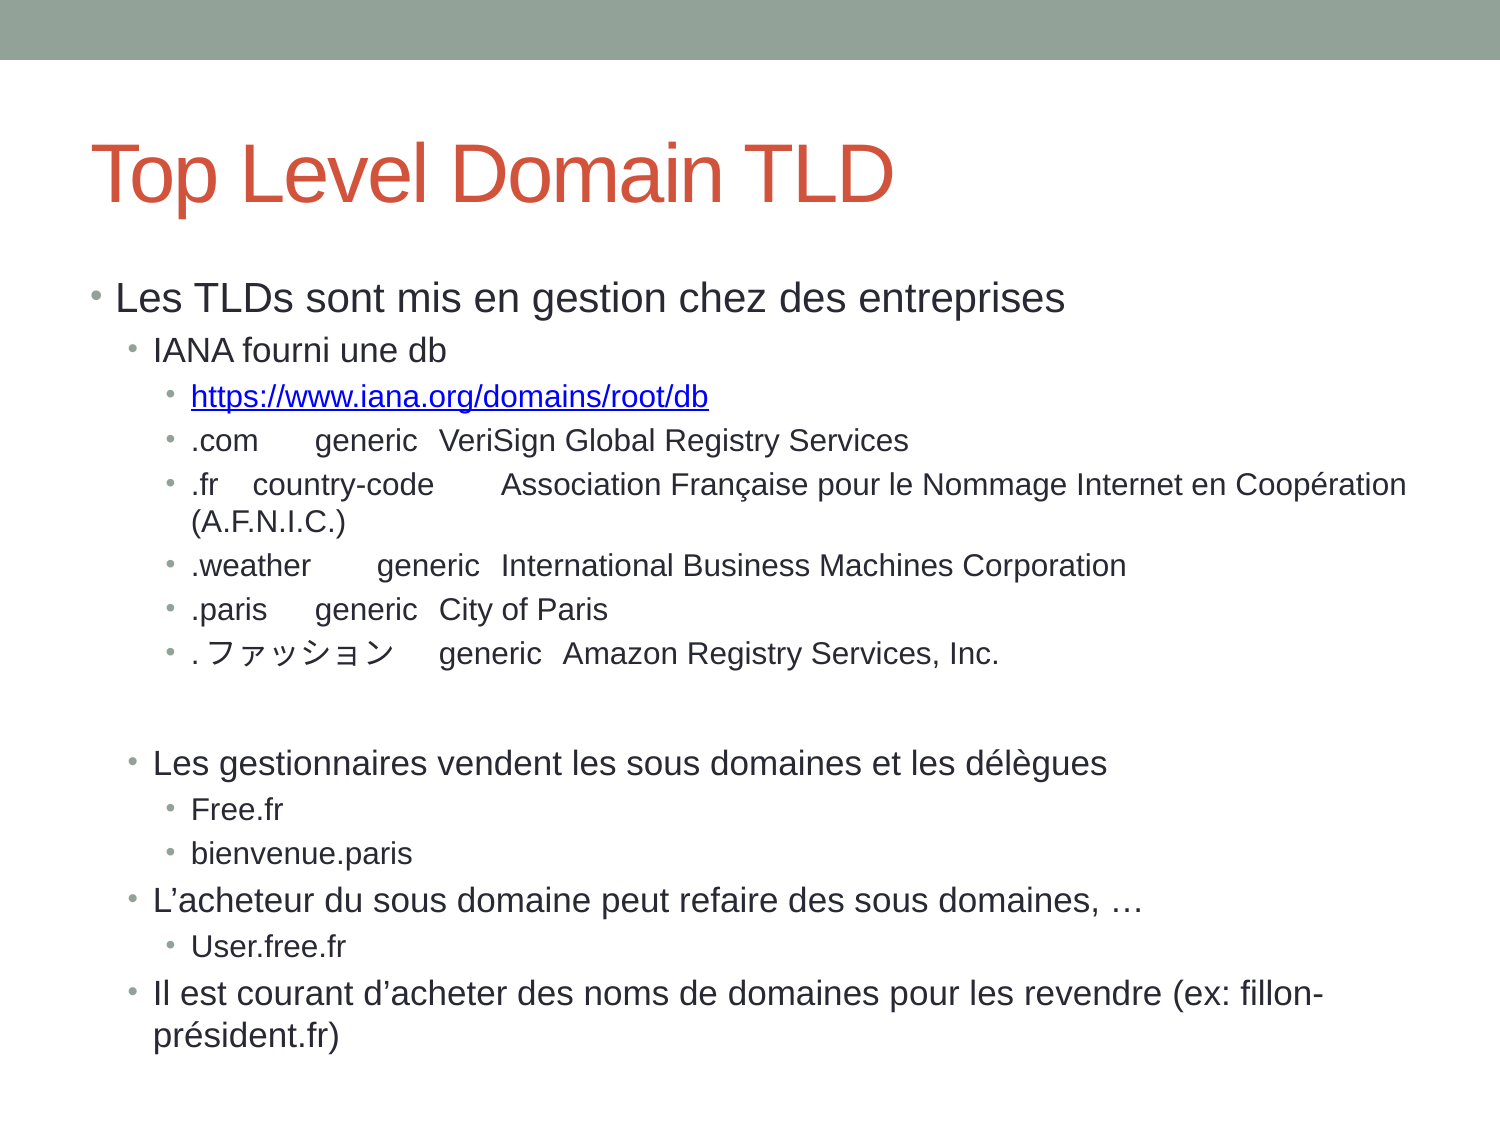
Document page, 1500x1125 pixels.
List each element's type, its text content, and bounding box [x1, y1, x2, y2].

list Les TLDs sont mis en gestion chez des entreprises IANA fourni une db https://www.iana.org/domains/root/db .com generic VeriSign Global Registry Services .fr country-code Association Française pour le Nommage Internet en Coopération (A.F.N.I.C.) .weather generic International Business Machines Corporation .paris generic City of Paris .ファッション generic Amazon Registry Services, Inc. Les gestionnaires vendent les sous domaines et les délègues Free.fr bienvenue.paris L’acheteur du sous domaine peut refaire des sous domaines, … User.free.fr Il est courant d’acheter des noms de domaines pour les revendre (ex: fillon-président.fr) [75, 262, 1425, 1063]
title Top Level Domain TLD [75, 87, 1425, 250]
